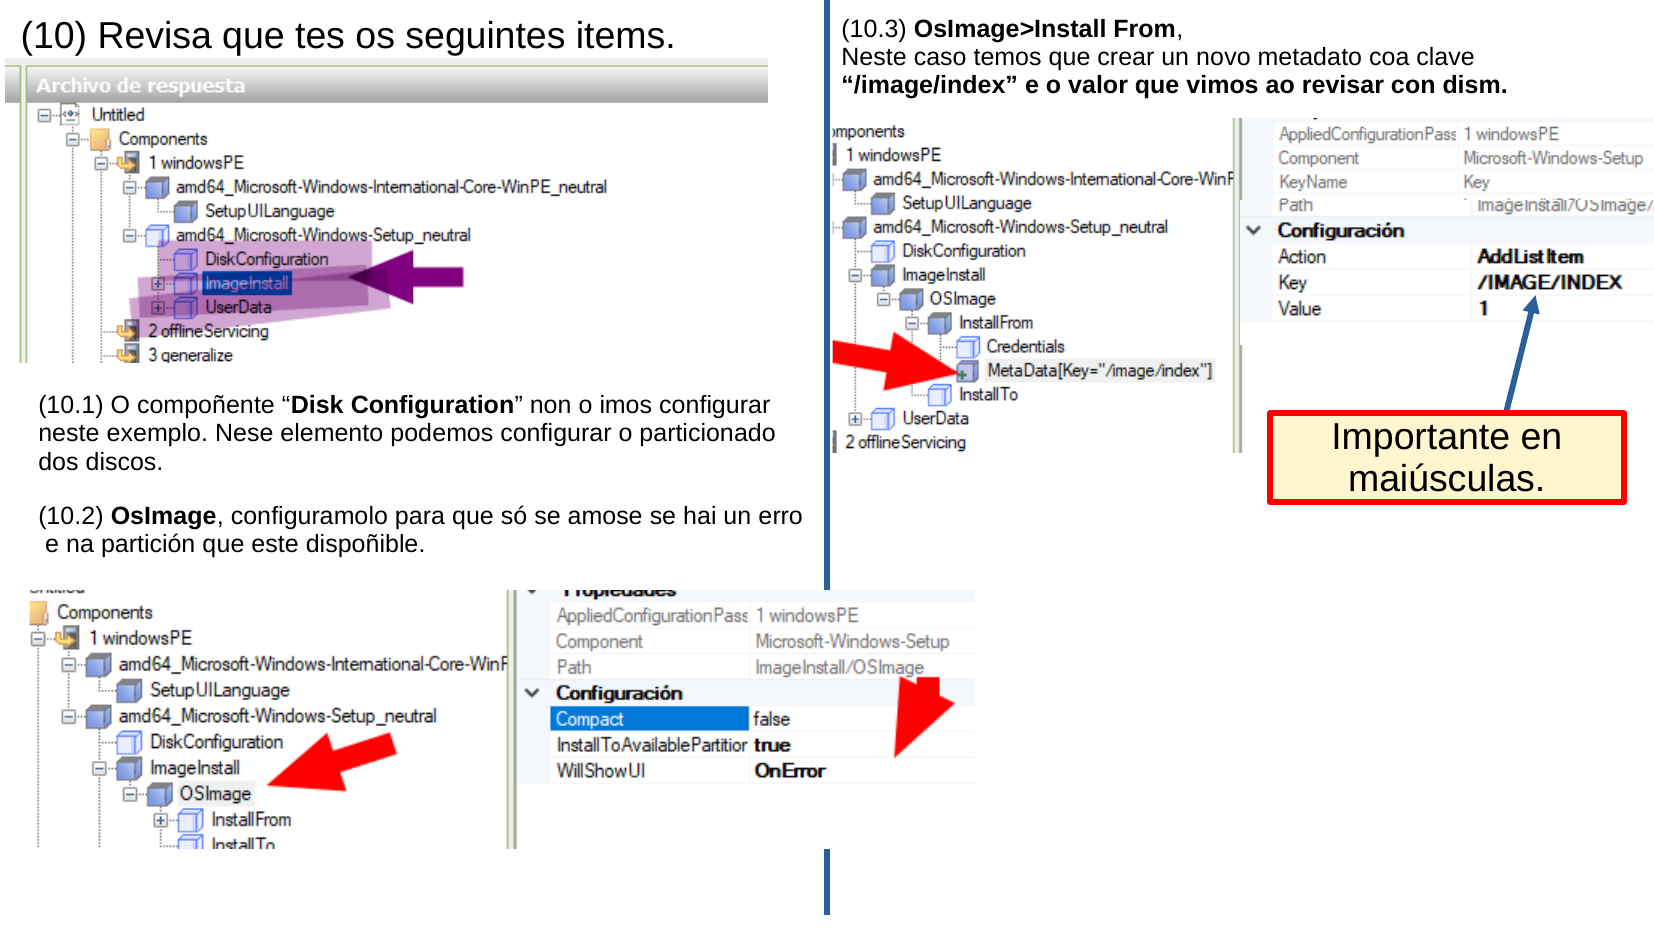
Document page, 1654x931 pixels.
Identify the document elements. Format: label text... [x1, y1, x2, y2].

text_box (10) Revisa que tes os seguintes items. [5, 7, 804, 119]
text_box (10.1) O compoñente “Disk Configuration” non o imos configurar neste exemplo. Nese elemento podemos configurar o particionado dos discos. [23, 383, 821, 494]
picture [29, 590, 975, 849]
text_box (10.3) OsImage>Install From, Neste caso temos que crear un novo metadato coa clave “/image/index” e o valor que vimos ao revisar con dism. [826, 7, 1625, 119]
text_box Importante en maiúsculas. [1269, 413, 1625, 502]
picture [832, 118, 1654, 453]
text_box (10.2) OsImage, configuramolo para que só se amose se hai un erro e na partición que este dispoñible. [23, 494, 821, 605]
picture [5, 58, 768, 363]
